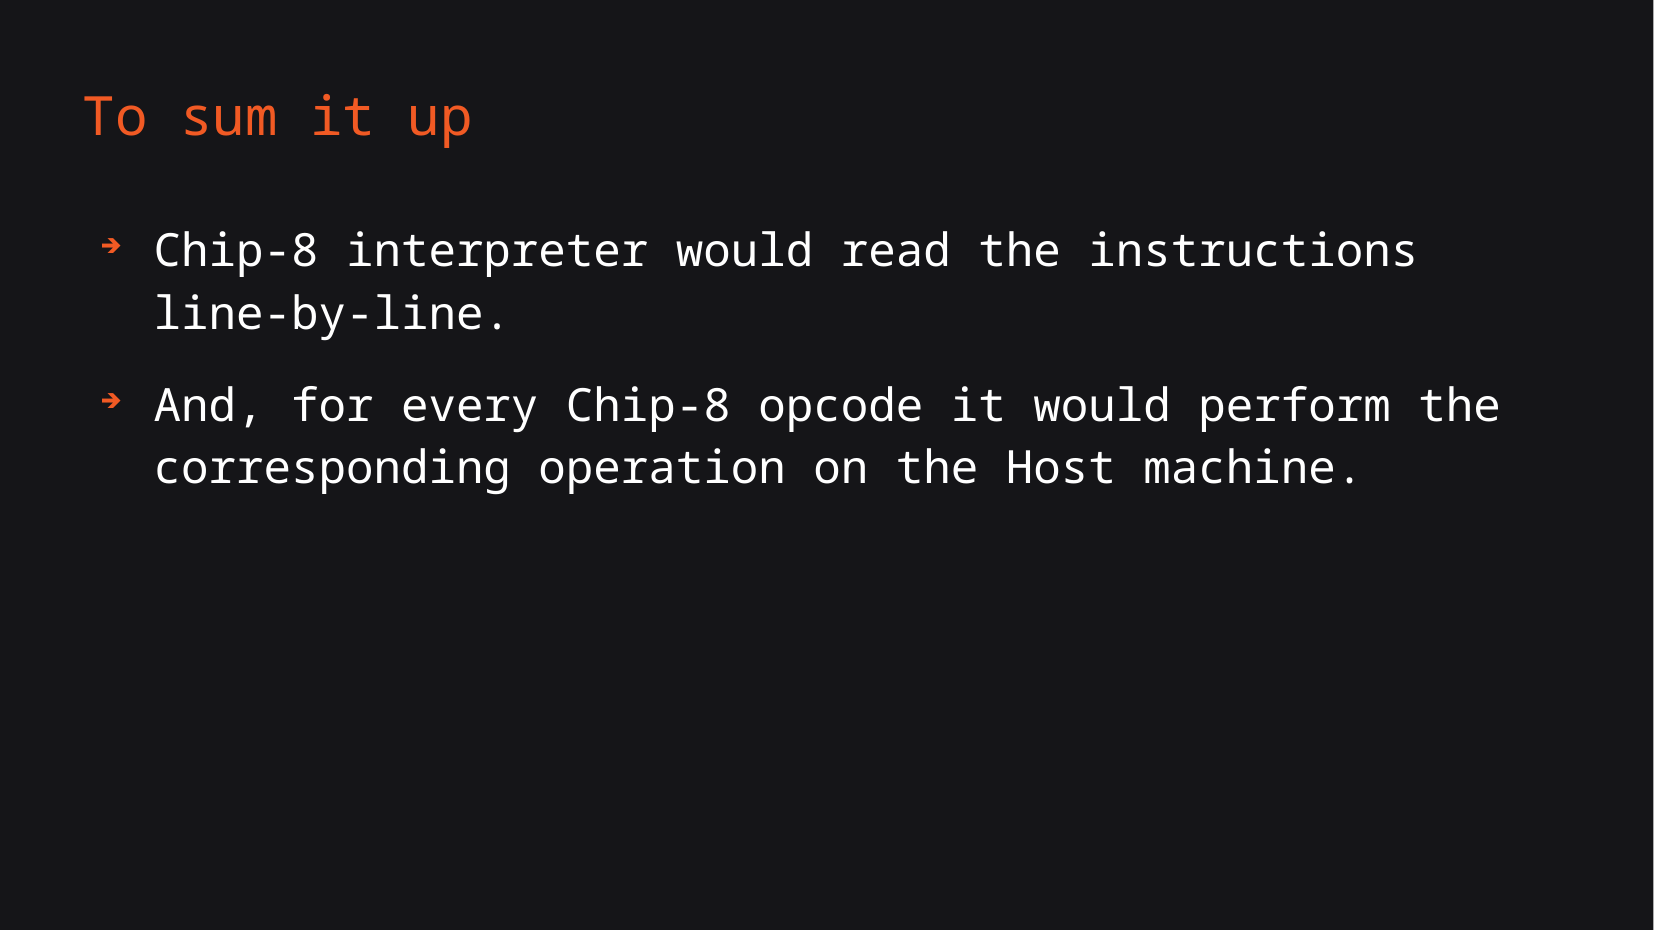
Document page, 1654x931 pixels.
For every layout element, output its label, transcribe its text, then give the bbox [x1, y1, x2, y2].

title To sum it up [82, 37, 1276, 193]
list Chip-8 interpreter would read the instructions line-by-line. And, for every Chip-8 opcode it would perform the corresponding operation on the Host machine. [82, 217, 1571, 758]
